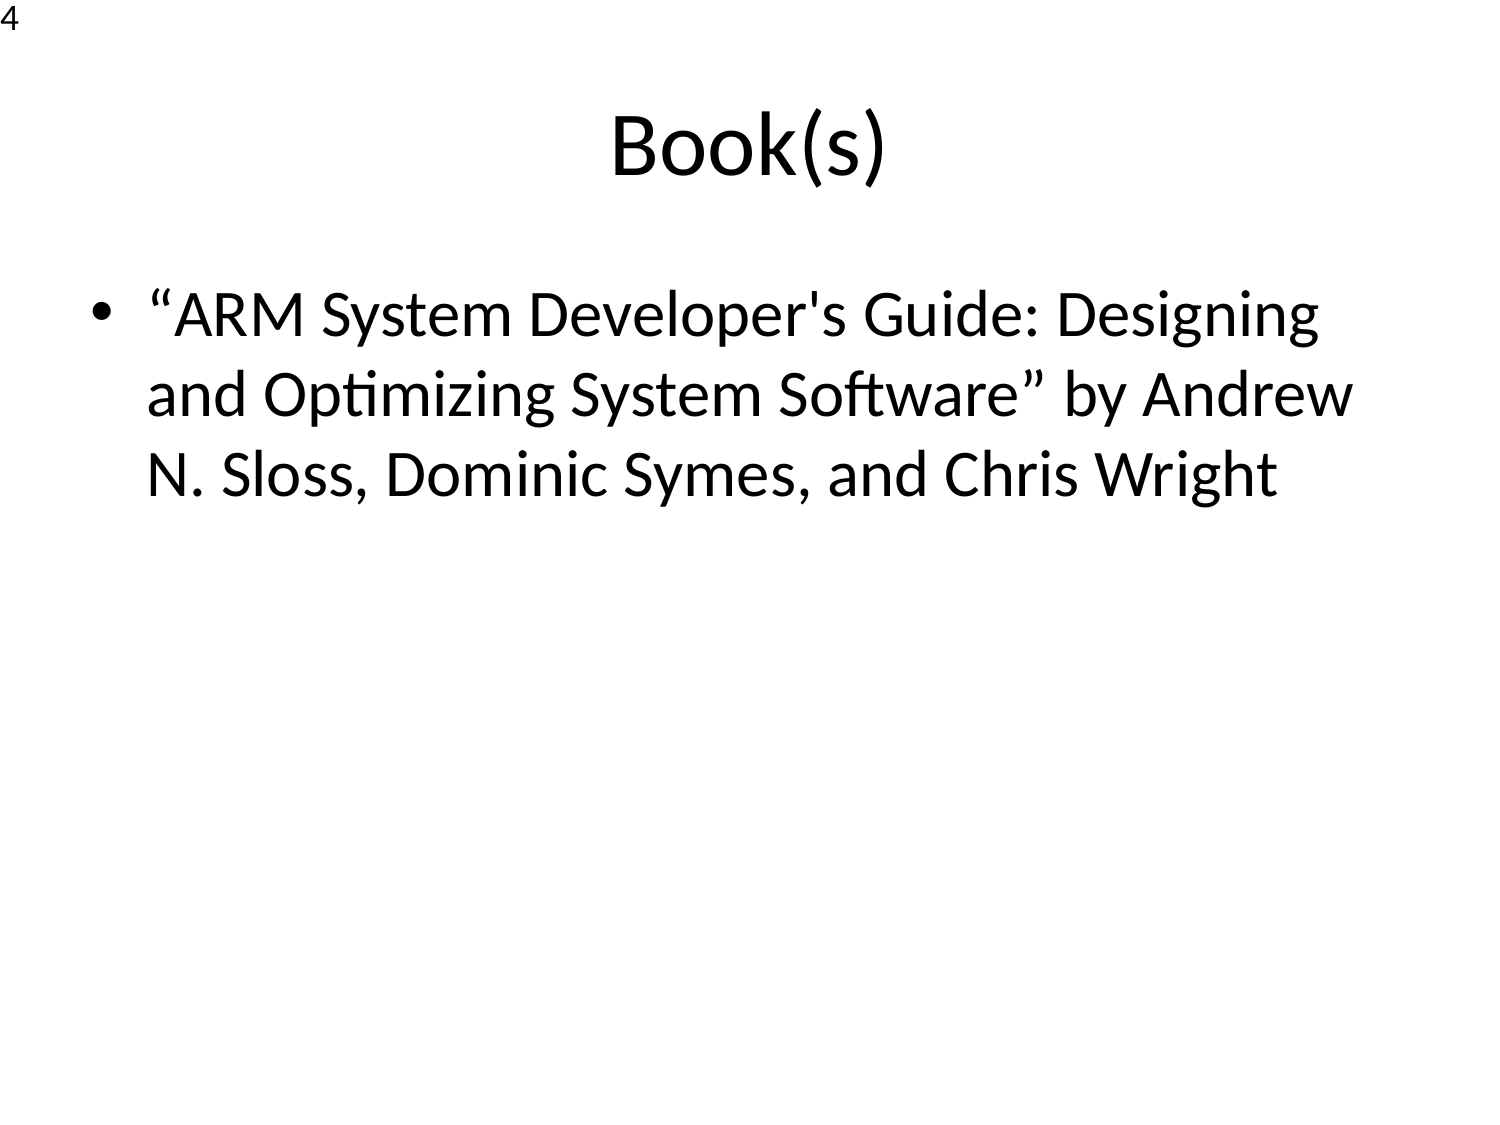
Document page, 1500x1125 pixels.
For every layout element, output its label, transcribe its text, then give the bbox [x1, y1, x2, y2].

title Book(s) [75, 45, 1425, 233]
list “ARM System Developer's Guide: Designing and Optimizing System Software” by Andrew N. Sloss, Dominic Symes, and Chris Wright [75, 262, 1425, 1005]
